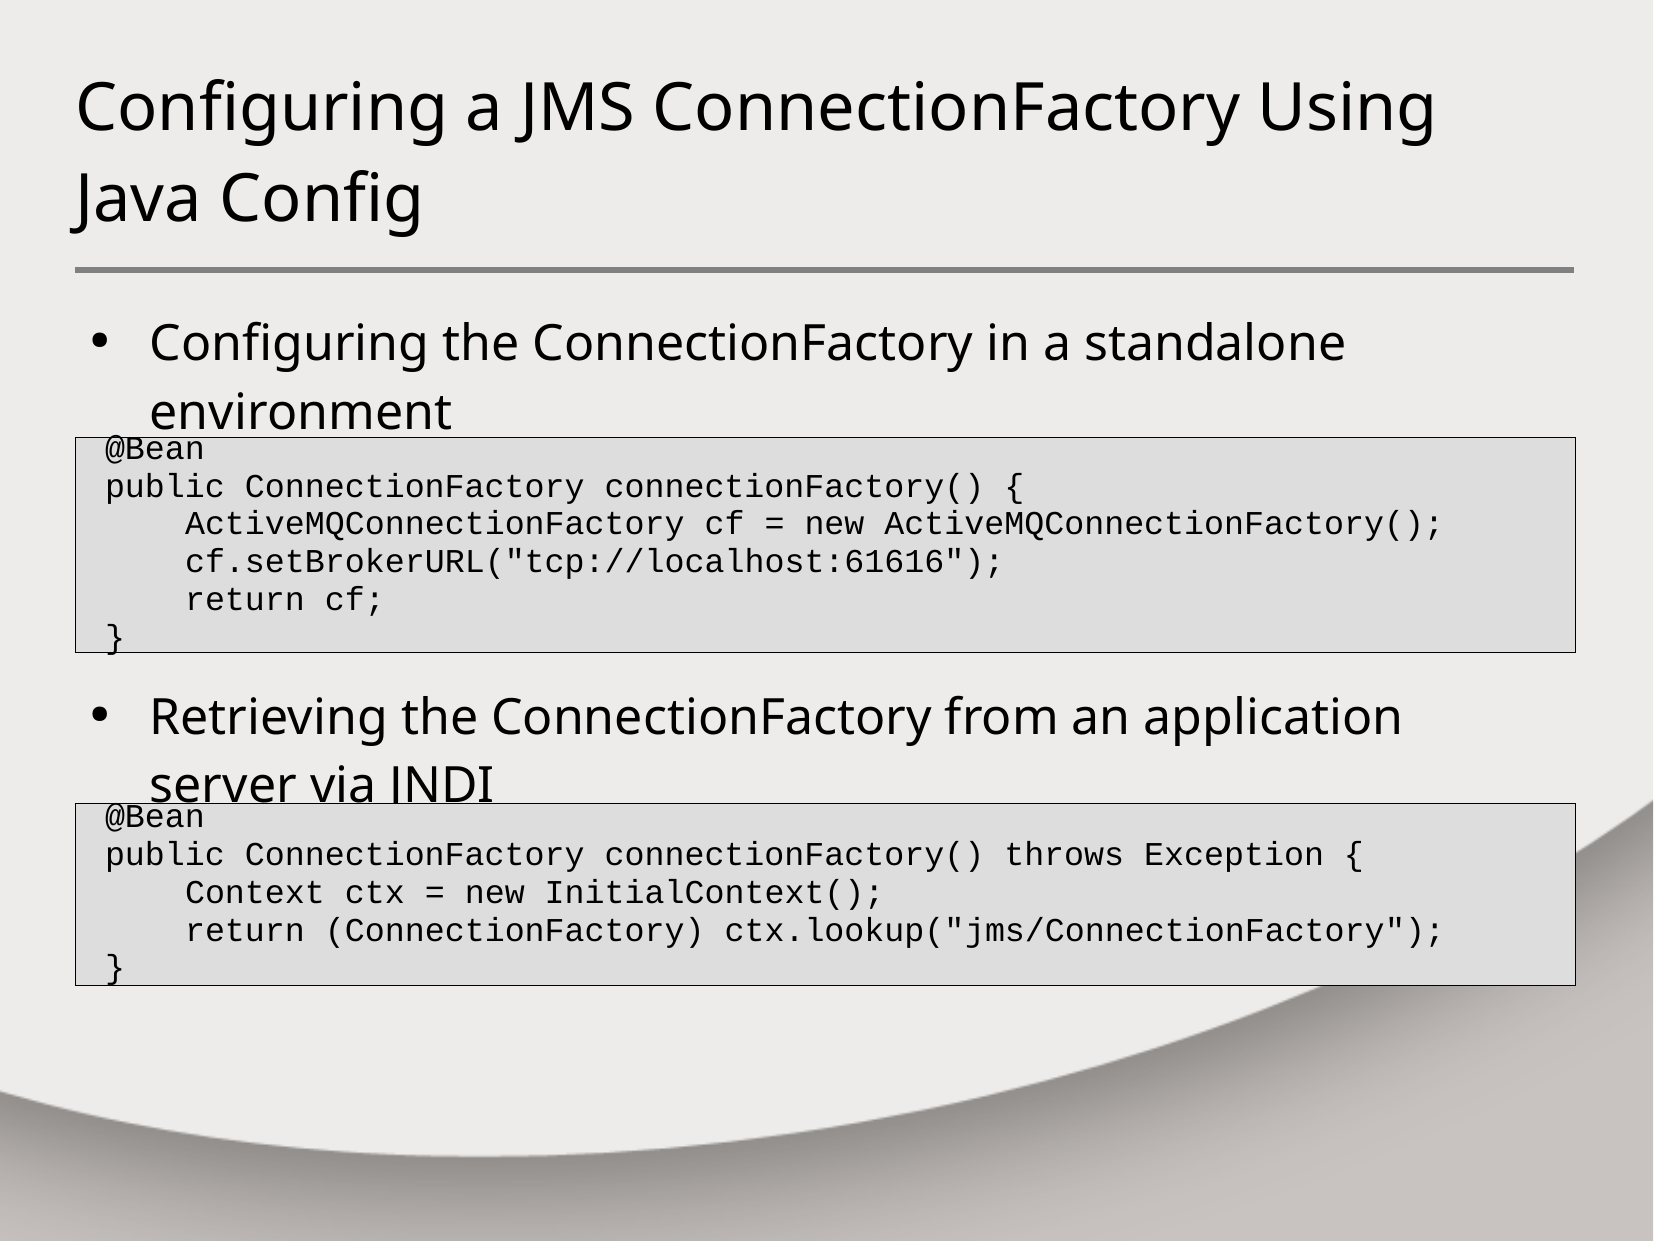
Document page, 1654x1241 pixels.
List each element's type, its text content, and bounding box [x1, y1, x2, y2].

text_box Configuring the ConnectionFactory in a standalone environment Retrieving the ConnectionFactory from an application server via JNDI [75, 653, 1575, 803]
picture [0, 0, 1654, 1241]
text_box @Bean public ConnectionFactory connectionFactory() { ActiveMQConnectionFactory cf = new ActiveMQConnectionFactory(); cf.setBrokerURL("tcp://localhost:61616"); return cf; } [75, 437, 1576, 653]
text_box Configuring the ConnectionFactory in a standalone environment Retrieving the ConnectionFactory from an application server via JNDI [75, 300, 1575, 437]
text_box Configuring the ConnectionFactory in a standalone environment Retrieving the ConnectionFactory from an application server via JNDI [75, 986, 1575, 1163]
text_box @Bean public ConnectionFactory connectionFactory() throws Exception { Context ctx = new InitialContext(); return (ConnectionFactory) ctx.lookup("jms/ConnectionFactory"); } [75, 803, 1576, 986]
title Configuring a JMS ConnectionFactory Using Java Config [75, 75, 1576, 226]
